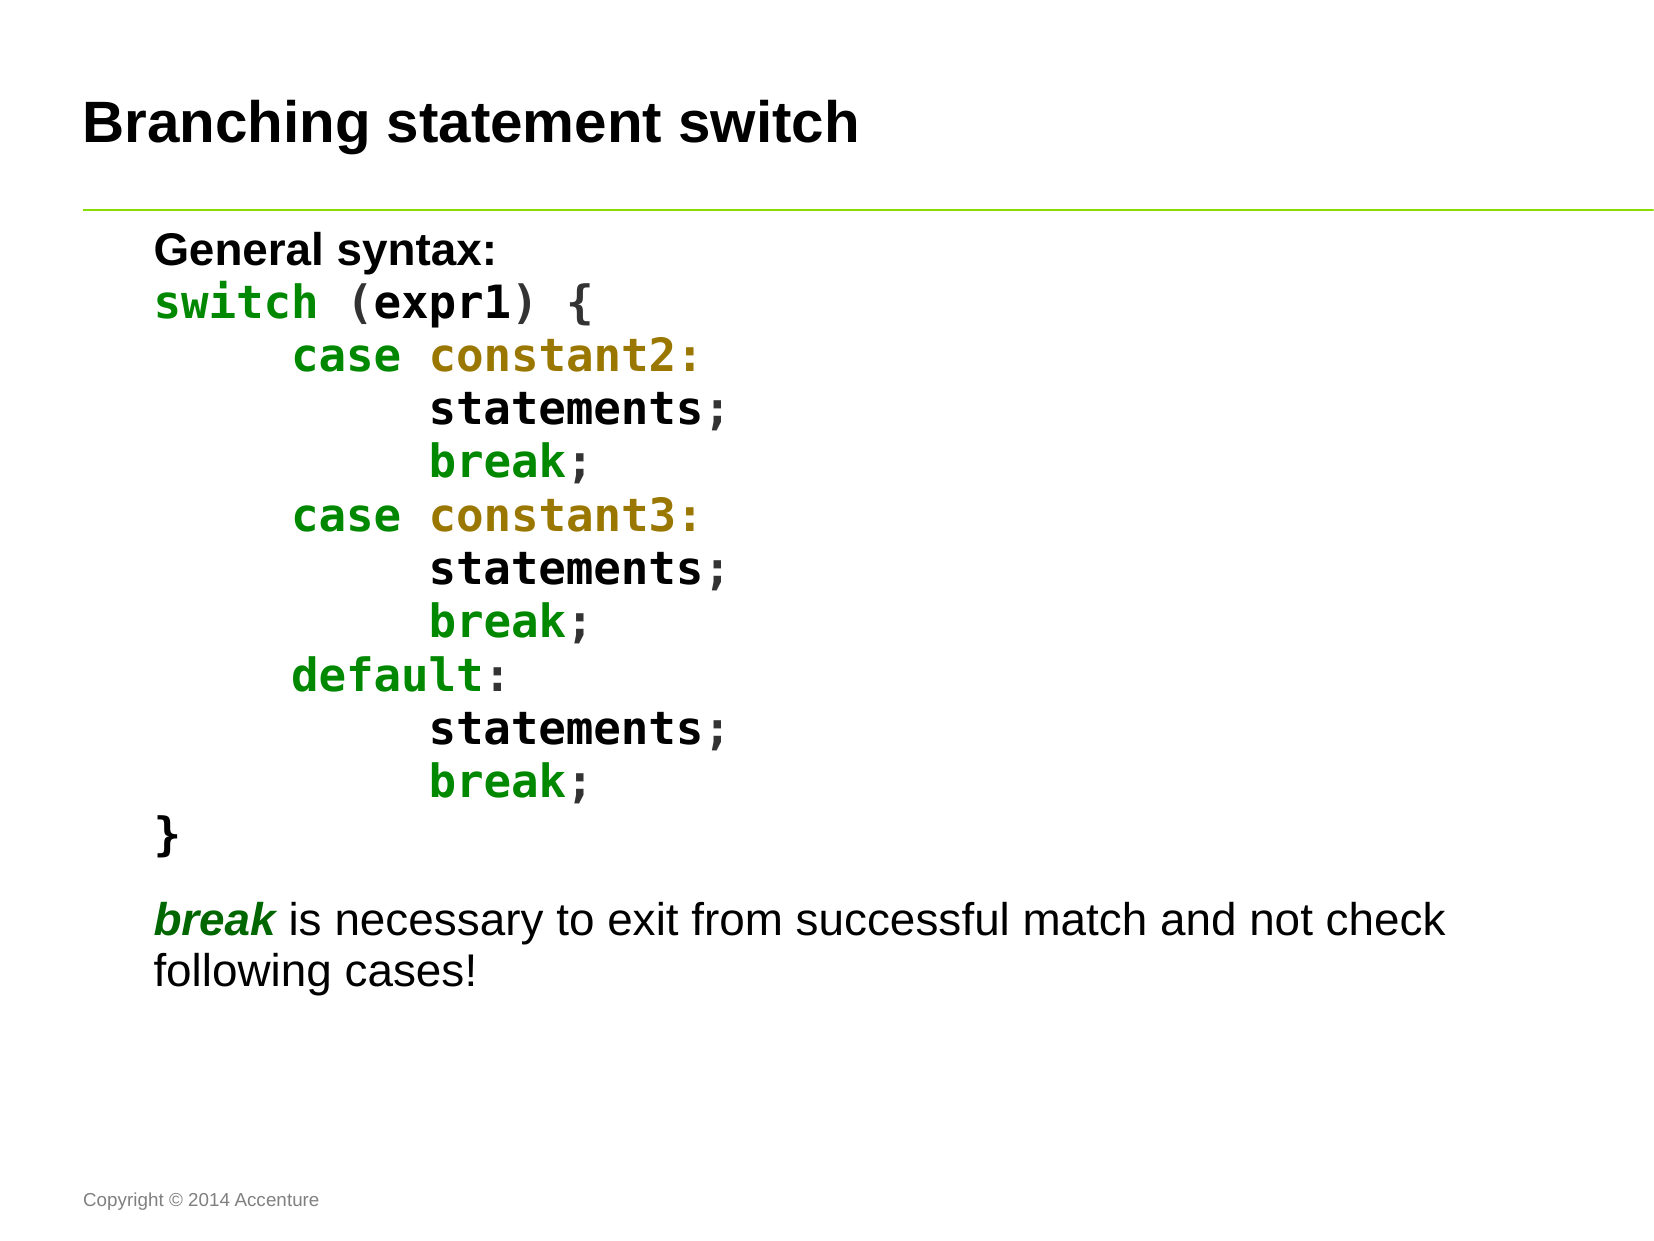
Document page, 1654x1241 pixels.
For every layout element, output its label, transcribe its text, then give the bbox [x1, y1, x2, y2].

title Branching statement switch [82, 66, 1571, 179]
list General syntax: switch (expr1) { case constant2: statements; break; case constant3: statements; break; default: statements; break; } break is necessary to exit from successful match and not check following cases! [82, 224, 1560, 1134]
